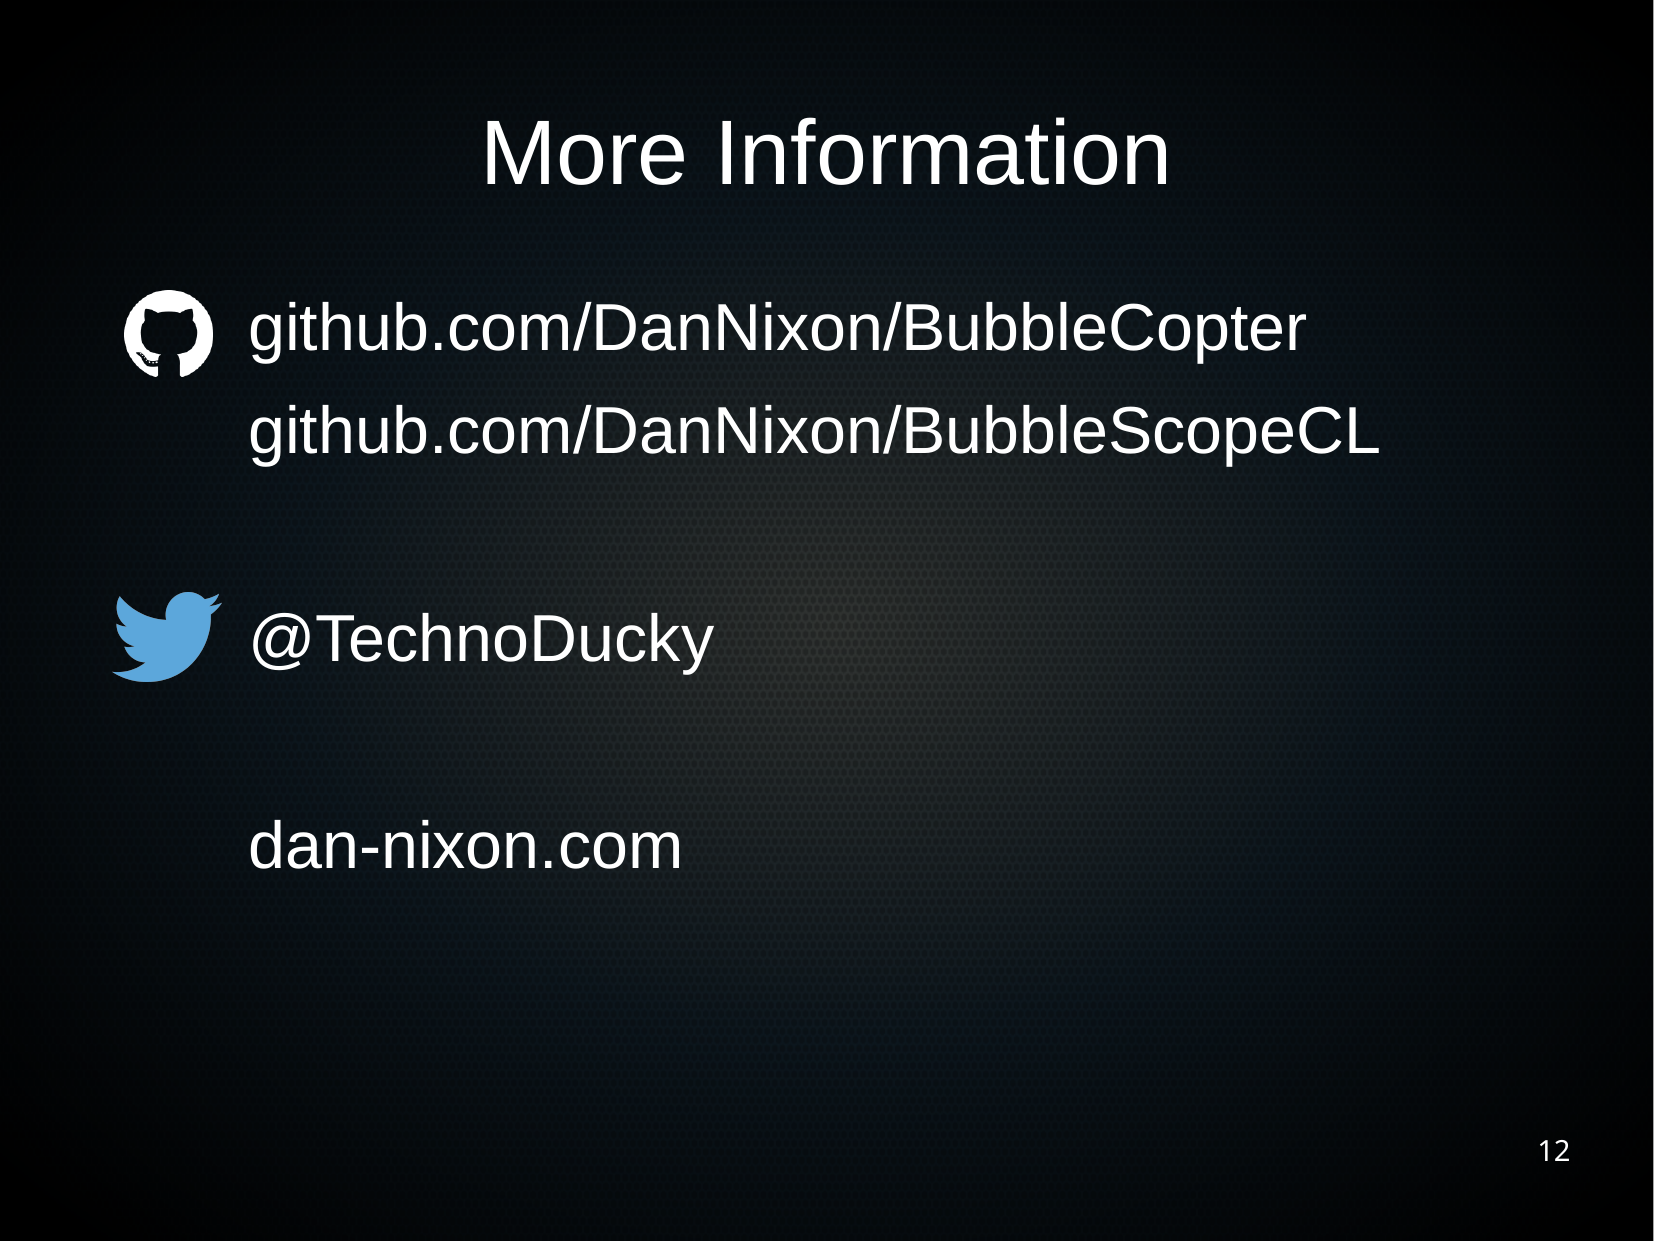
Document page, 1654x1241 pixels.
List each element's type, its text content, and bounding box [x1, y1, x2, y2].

picture [0, 0, 1654, 1241]
title More Information [82, 49, 1571, 257]
list github.com/DanNixon/BubbleCopter github.com/DanNixon/BubbleScopeCL @TechnoDucky dan-nixon.com [248, 290, 1538, 1010]
